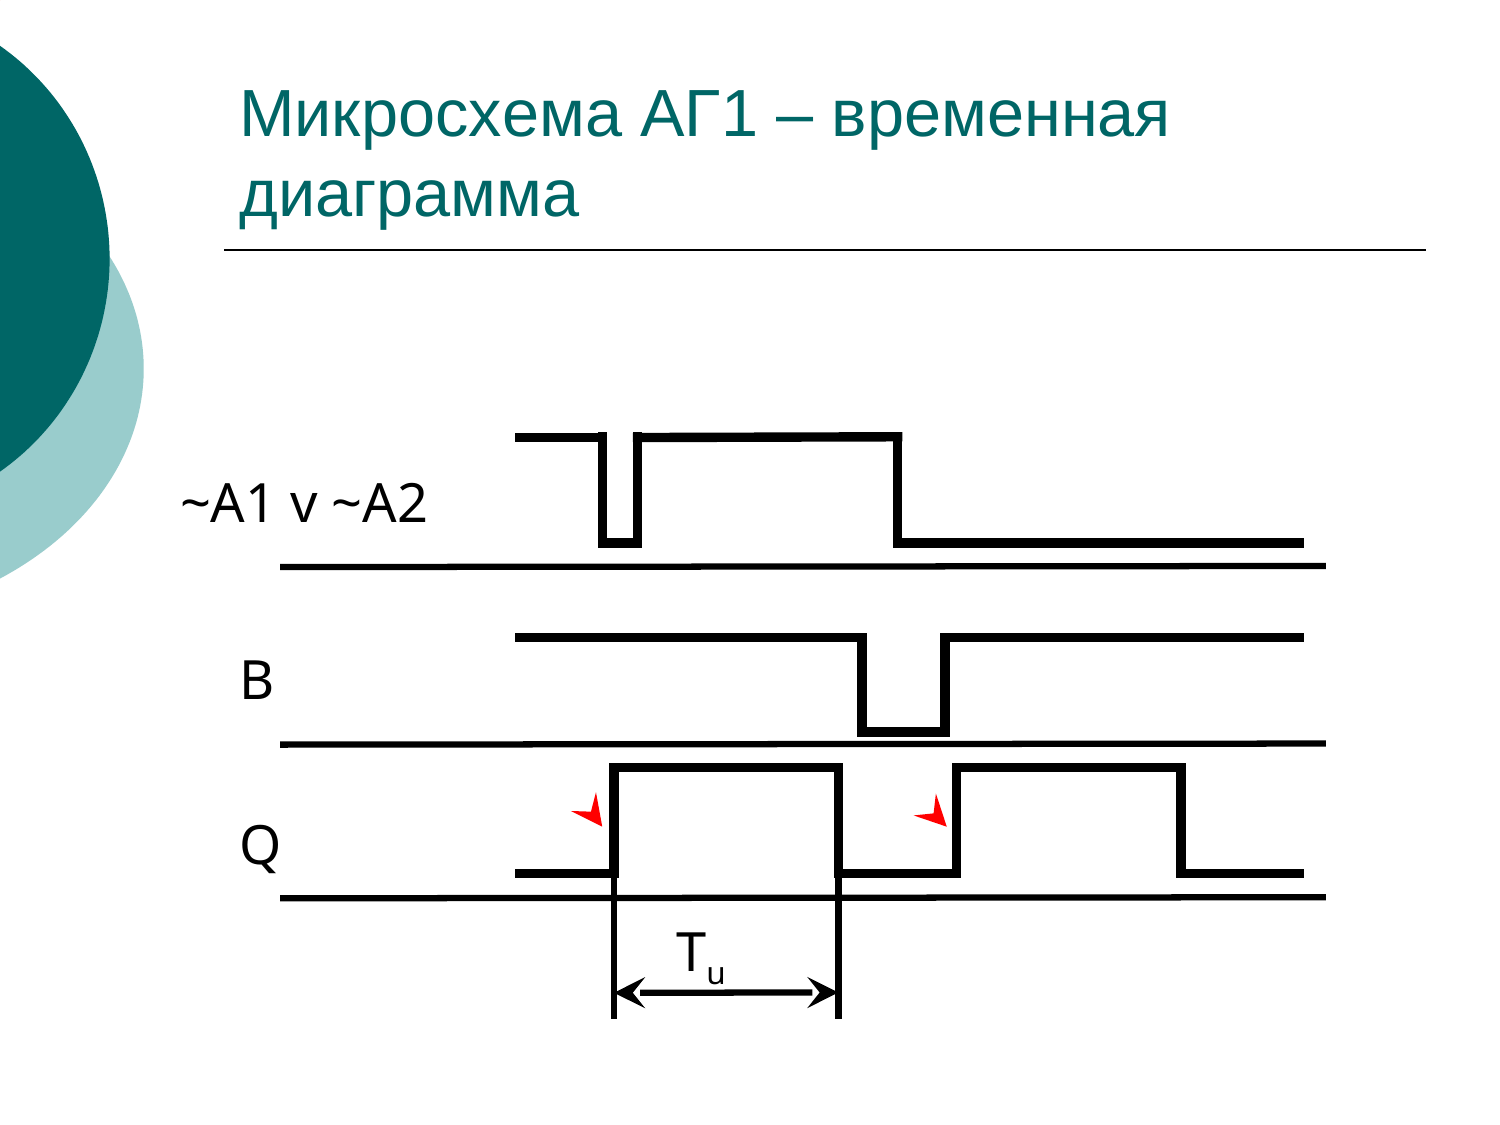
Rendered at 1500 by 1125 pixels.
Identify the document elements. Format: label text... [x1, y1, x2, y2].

text_box ~A1 v ~A2 [165, 460, 579, 541]
text_box B [224, 637, 343, 718]
title Микросхема АГ1 – временная диаграмма [224, 49, 1425, 237]
text_box Tu [661, 909, 780, 999]
text_box Q [224, 802, 343, 884]
